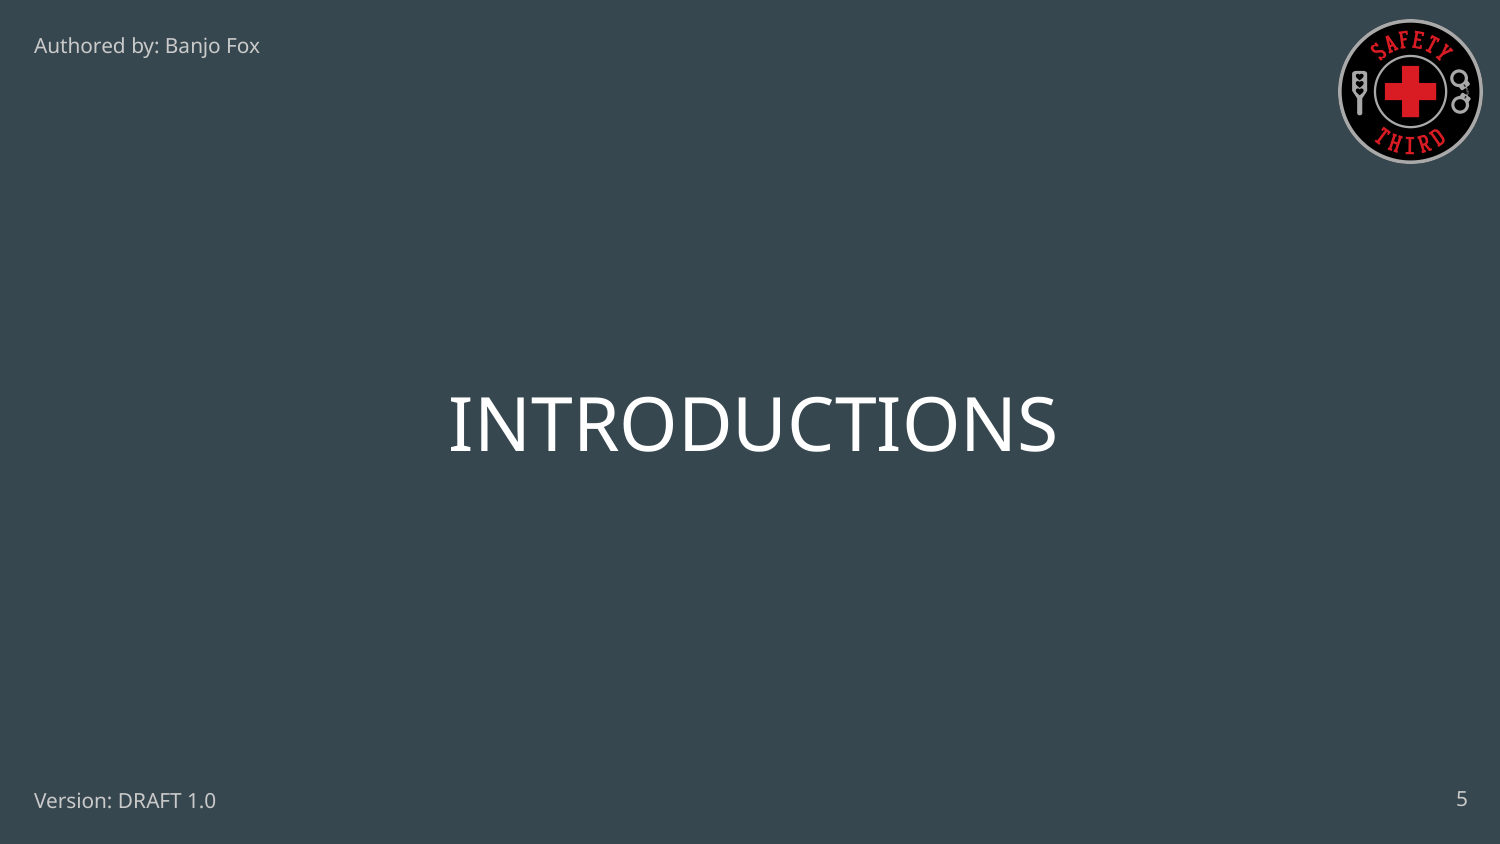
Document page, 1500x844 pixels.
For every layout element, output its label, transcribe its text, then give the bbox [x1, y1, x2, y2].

slide_number <number> [1392, 767, 1483, 833]
picture [1338, 19, 1483, 164]
title INTRODUCTIONS [110, 351, 1399, 493]
